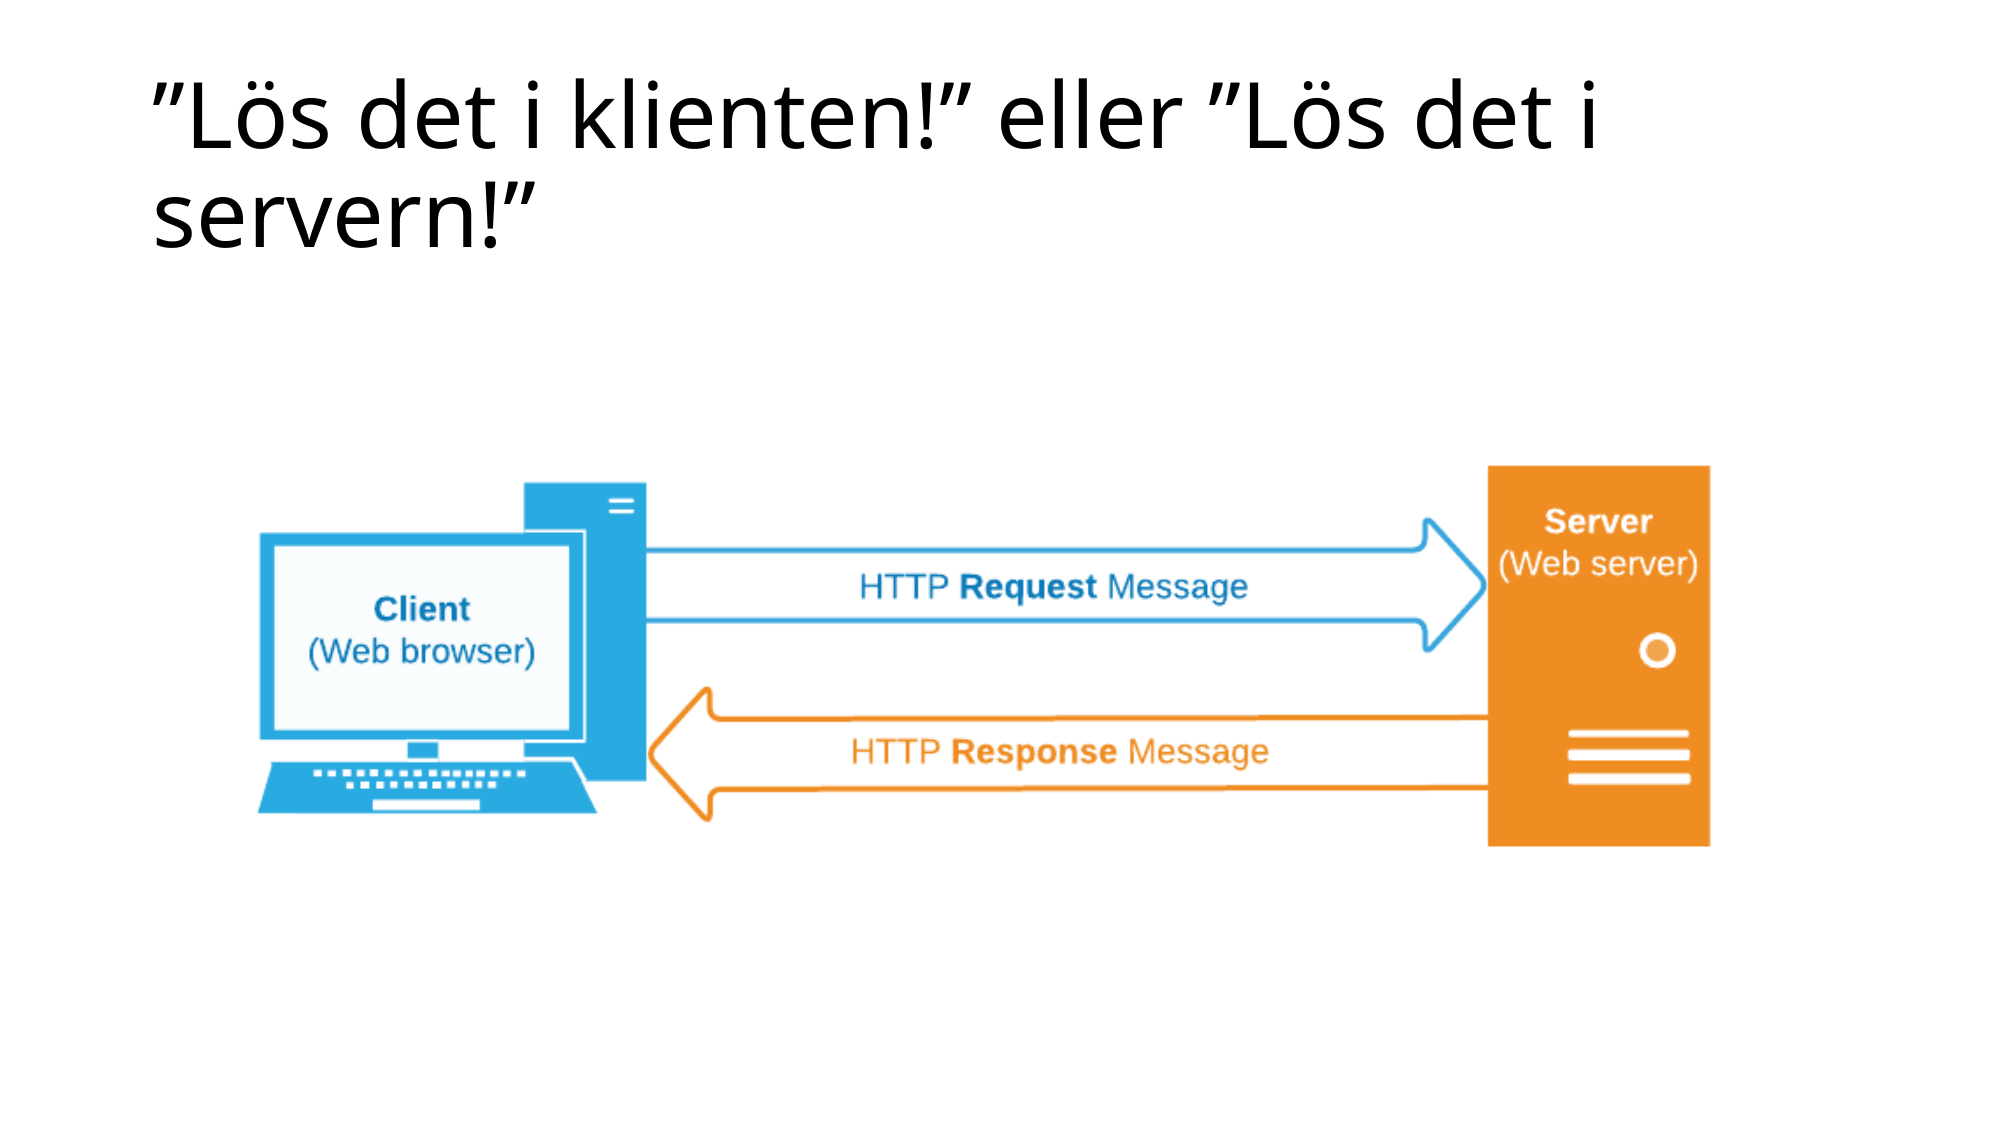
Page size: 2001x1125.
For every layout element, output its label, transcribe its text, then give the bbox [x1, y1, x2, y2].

title ”Lös det i klienten!” eller ”Lös det i servern!” [137, 59, 1863, 278]
picture [189, 396, 1811, 917]
